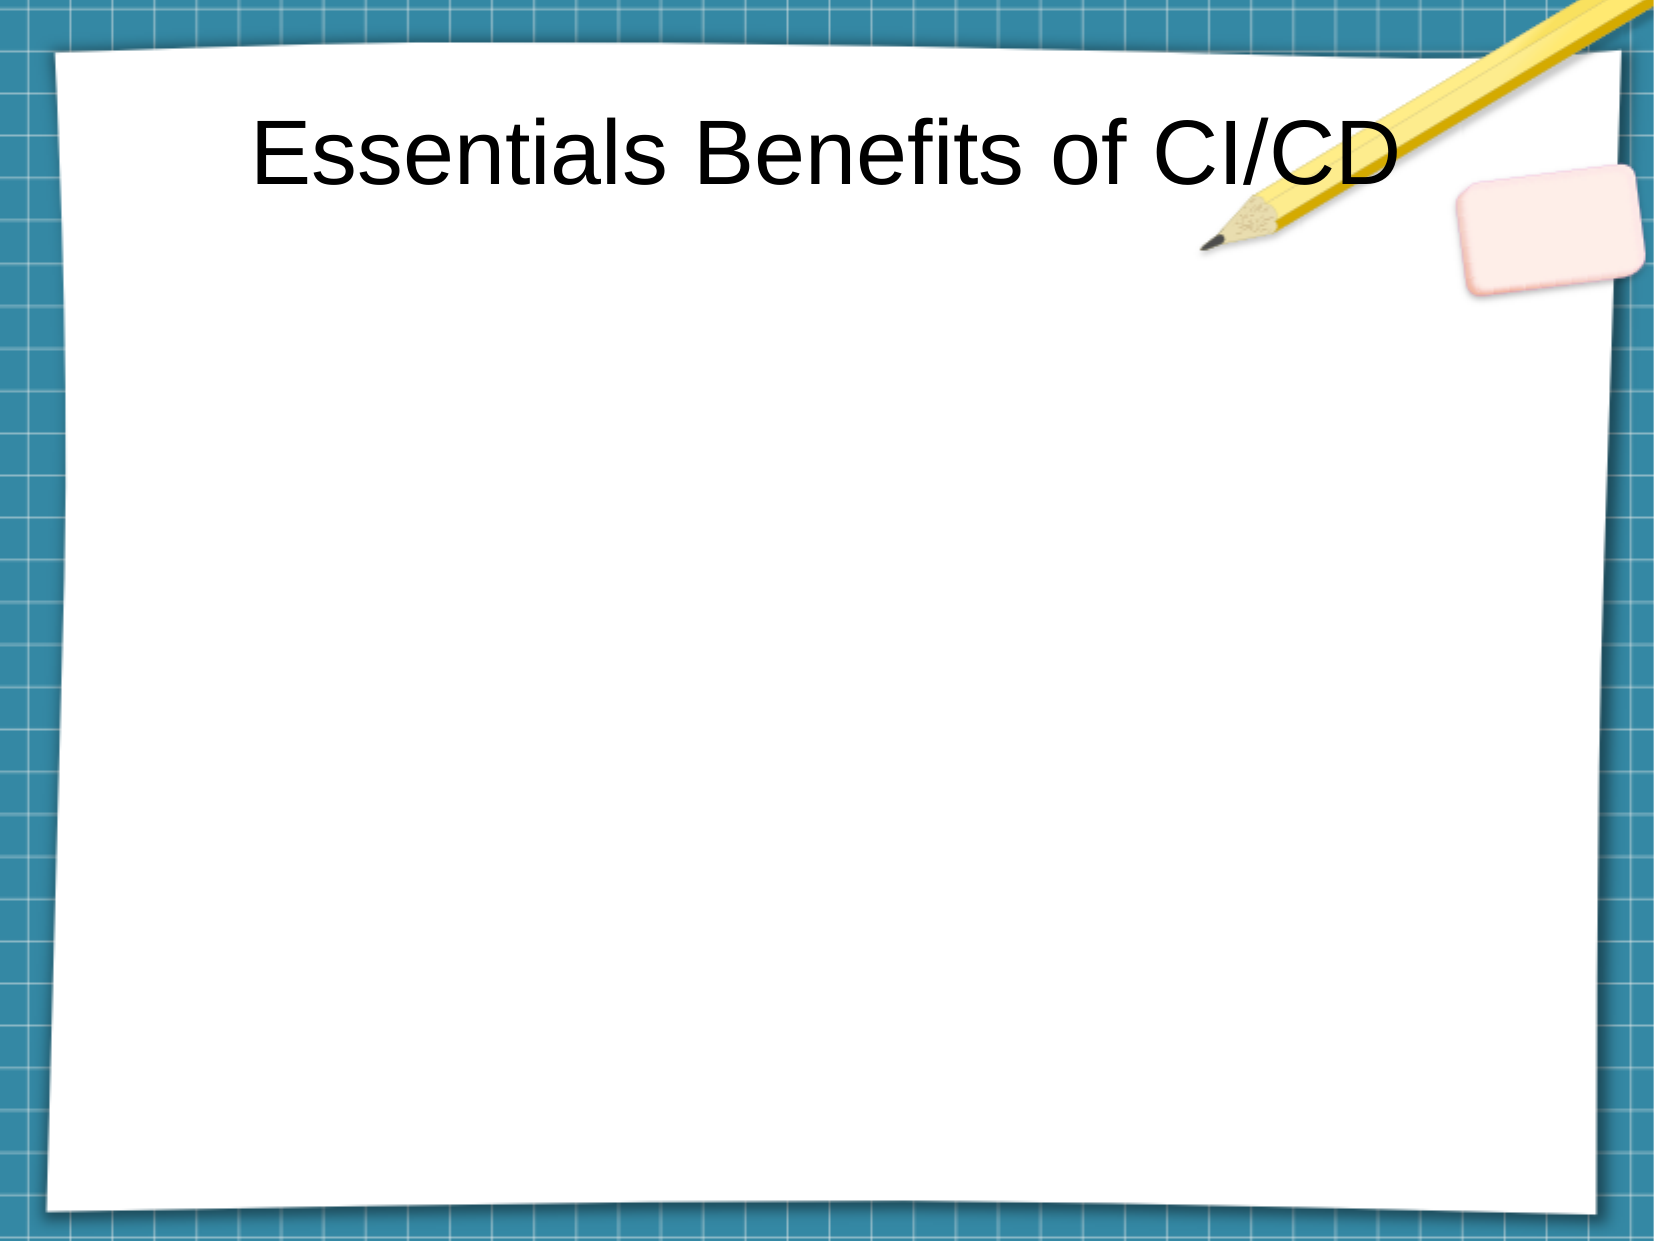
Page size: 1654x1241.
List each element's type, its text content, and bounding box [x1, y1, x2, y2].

title Essentials Benefits of CI/CD [82, 49, 1571, 257]
picture [0, 0, 1654, 1241]
